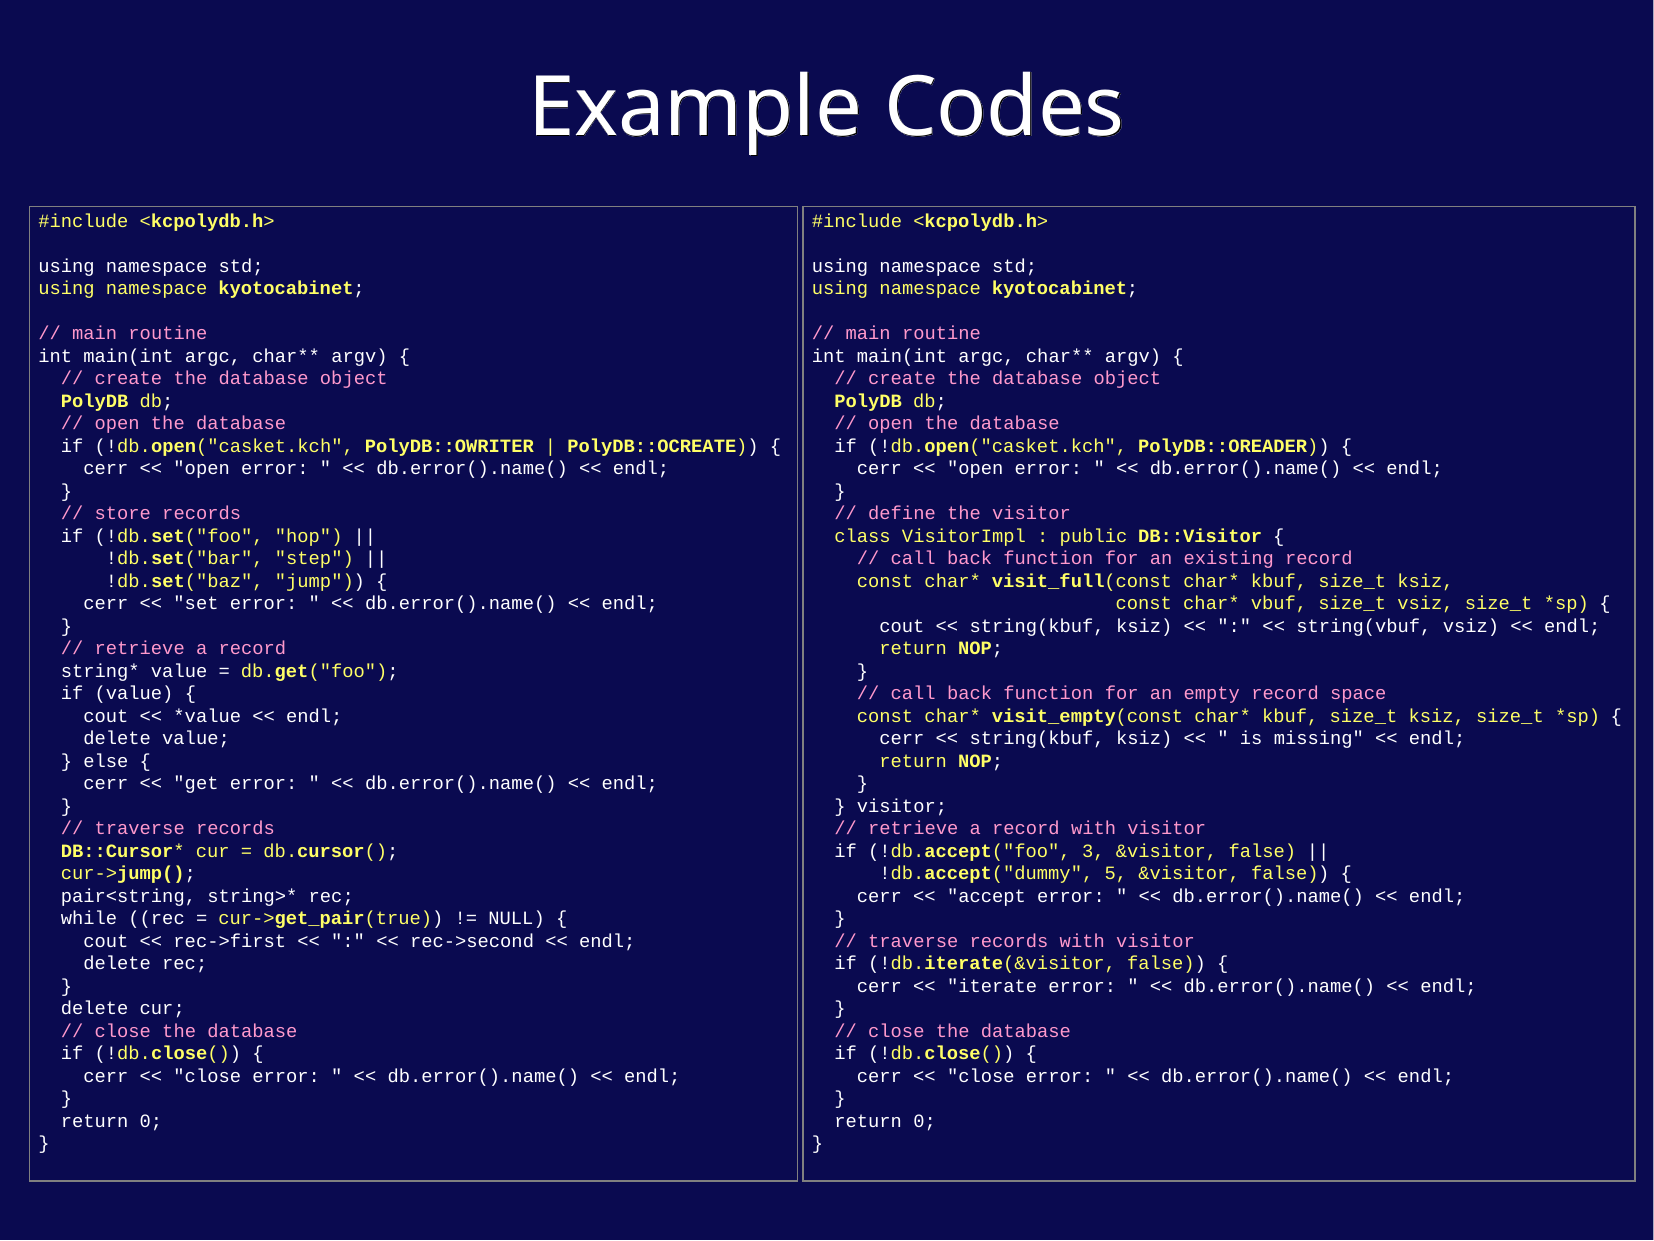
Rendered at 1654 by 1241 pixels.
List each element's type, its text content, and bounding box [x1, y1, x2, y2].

text_box #include <kcpolydb.h> using namespace std; using namespace kyotocabinet; // main routine int main(int argc, char** argv) { // create the database object PolyDB db; // open the database if (!db.open("casket.kch", PolyDB::OWRITER | PolyDB::OCREATE)) { cerr << "open error: " << db.error().name() << endl; } // store records if (!db.set("foo", "hop") || !db.set("bar", "step") || !db.set("baz", "jump")) { cerr << "set error: " << db.error().name() << endl; } // retrieve a record string* value = db.get("foo"); if (value) { cout << *value << endl; delete value; } else { cerr << "get error: " << db.error().name() << endl; } // traverse records DB::Cursor* cur = db.cursor(); cur->jump(); pair<string, string>* rec; while ((rec = cur->get_pair(true)) != NULL) { cout << rec->first << ":" << rec->second << endl; delete rec; } delete cur; // close the database if (!db.close()) { cerr << "close error: " << db.error().name() << endl; } return 0; } [29, 206, 798, 1182]
title Example Codes [29, 29, 1625, 178]
text_box #include <kcpolydb.h> using namespace std; using namespace kyotocabinet; // main routine int main(int argc, char** argv) { // create the database object PolyDB db; // open the database if (!db.open("casket.kch", PolyDB::OREADER)) { cerr << "open error: " << db.error().name() << endl; } // define the visitor class VisitorImpl : public DB::Visitor { // call back function for an existing record const char* visit_full(const char* kbuf, size_t ksiz, const char* vbuf, size_t vsiz, size_t *sp) { cout << string(kbuf, ksiz) << ":" << string(vbuf, vsiz) << endl; return NOP; } // call back function for an empty record space const char* visit_empty(const char* kbuf, size_t ksiz, size_t *sp) { cerr << string(kbuf, ksiz) << " is missing" << endl; return NOP; } } visitor; // retrieve a record with visitor if (!db.accept("foo", 3, &visitor, false) || !db.accept("dummy", 5, &visitor, false)) { cerr << "accept error: " << db.error().name() << endl; } // traverse records with visitor if (!db.iterate(&visitor, false)) { cerr << "iterate error: " << db.error().name() << endl; } // close the database if (!db.close()) { cerr << "close error: " << db.error().name() << endl; } return 0; } [803, 206, 1635, 1182]
